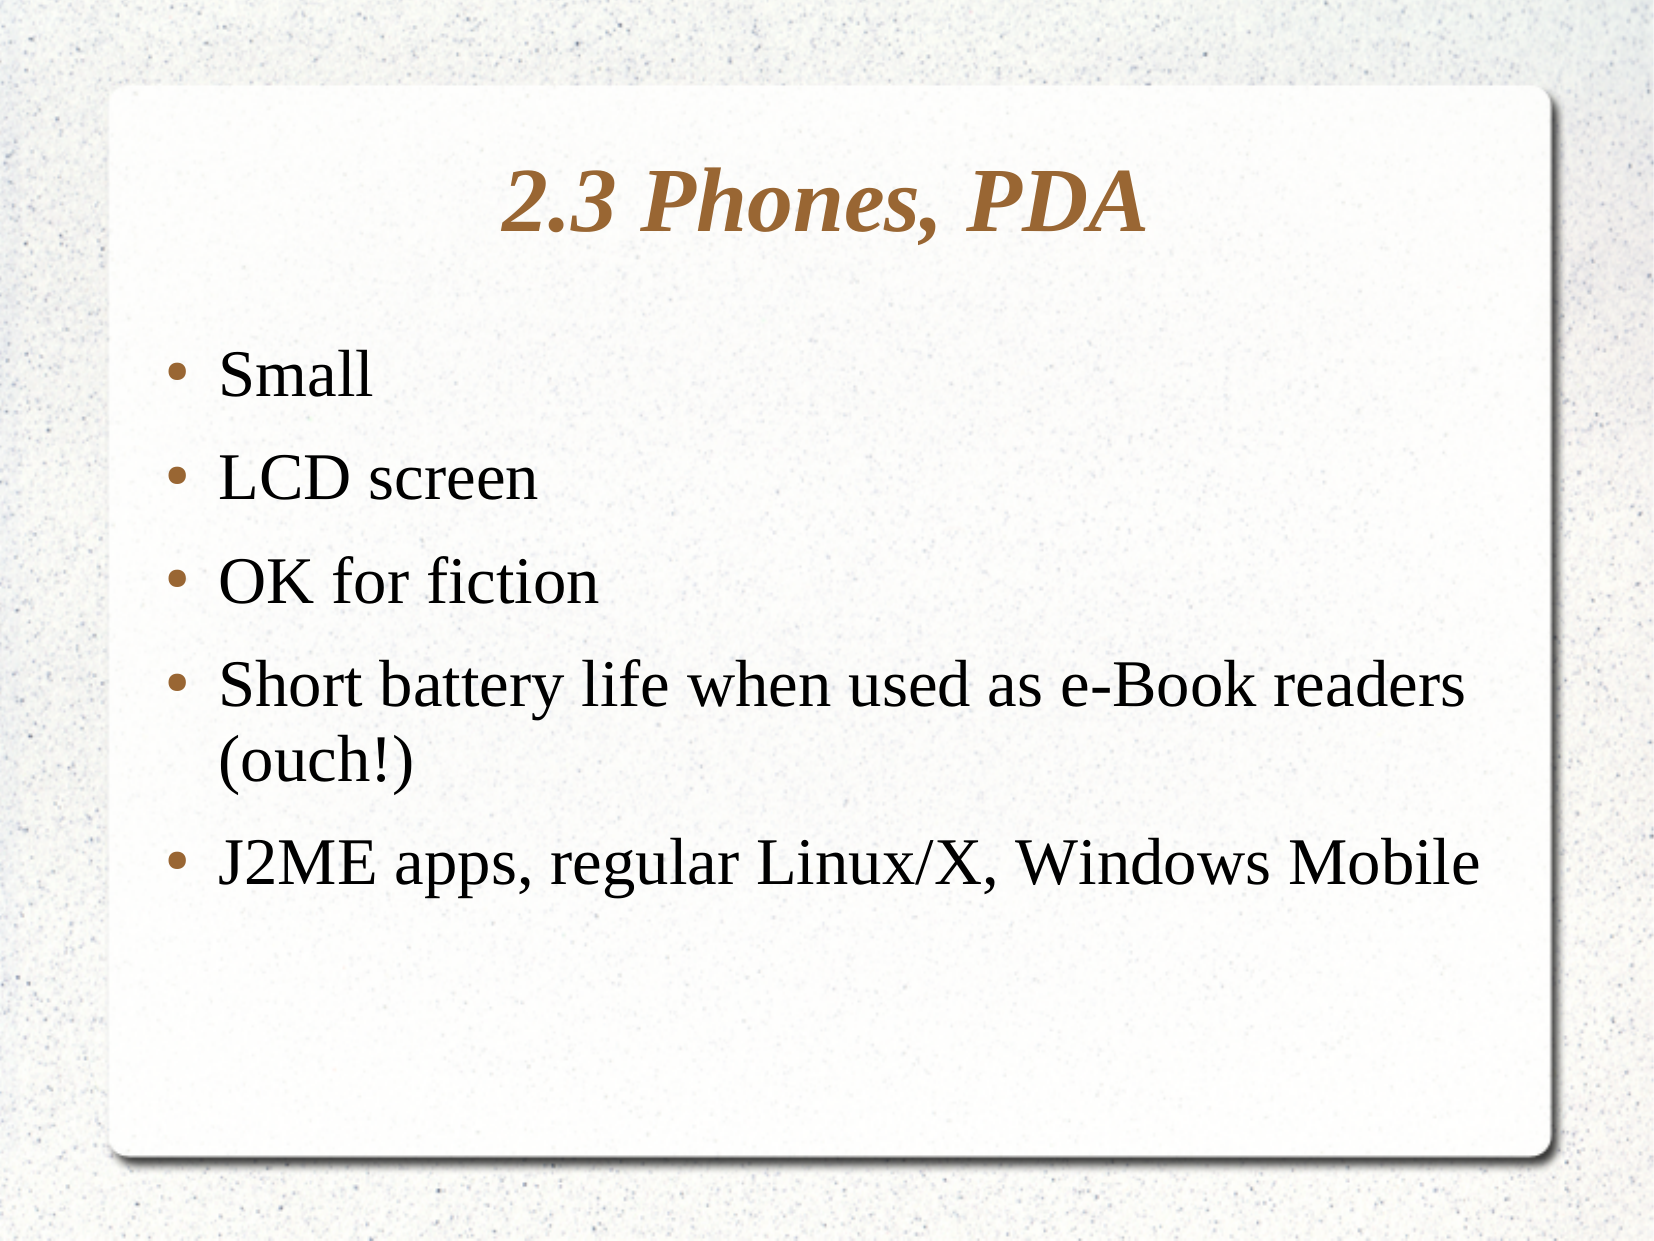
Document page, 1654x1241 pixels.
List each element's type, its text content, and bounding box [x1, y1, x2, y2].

picture [0, 0, 1654, 1241]
title 2.3 Phones, PDA [118, 104, 1536, 297]
list Small LCD screen OK for fiction Short battery life when used as e-Book readers (ouch!) J2ME apps, regular Linux/X, Windows Mobile [147, 336, 1506, 1141]
